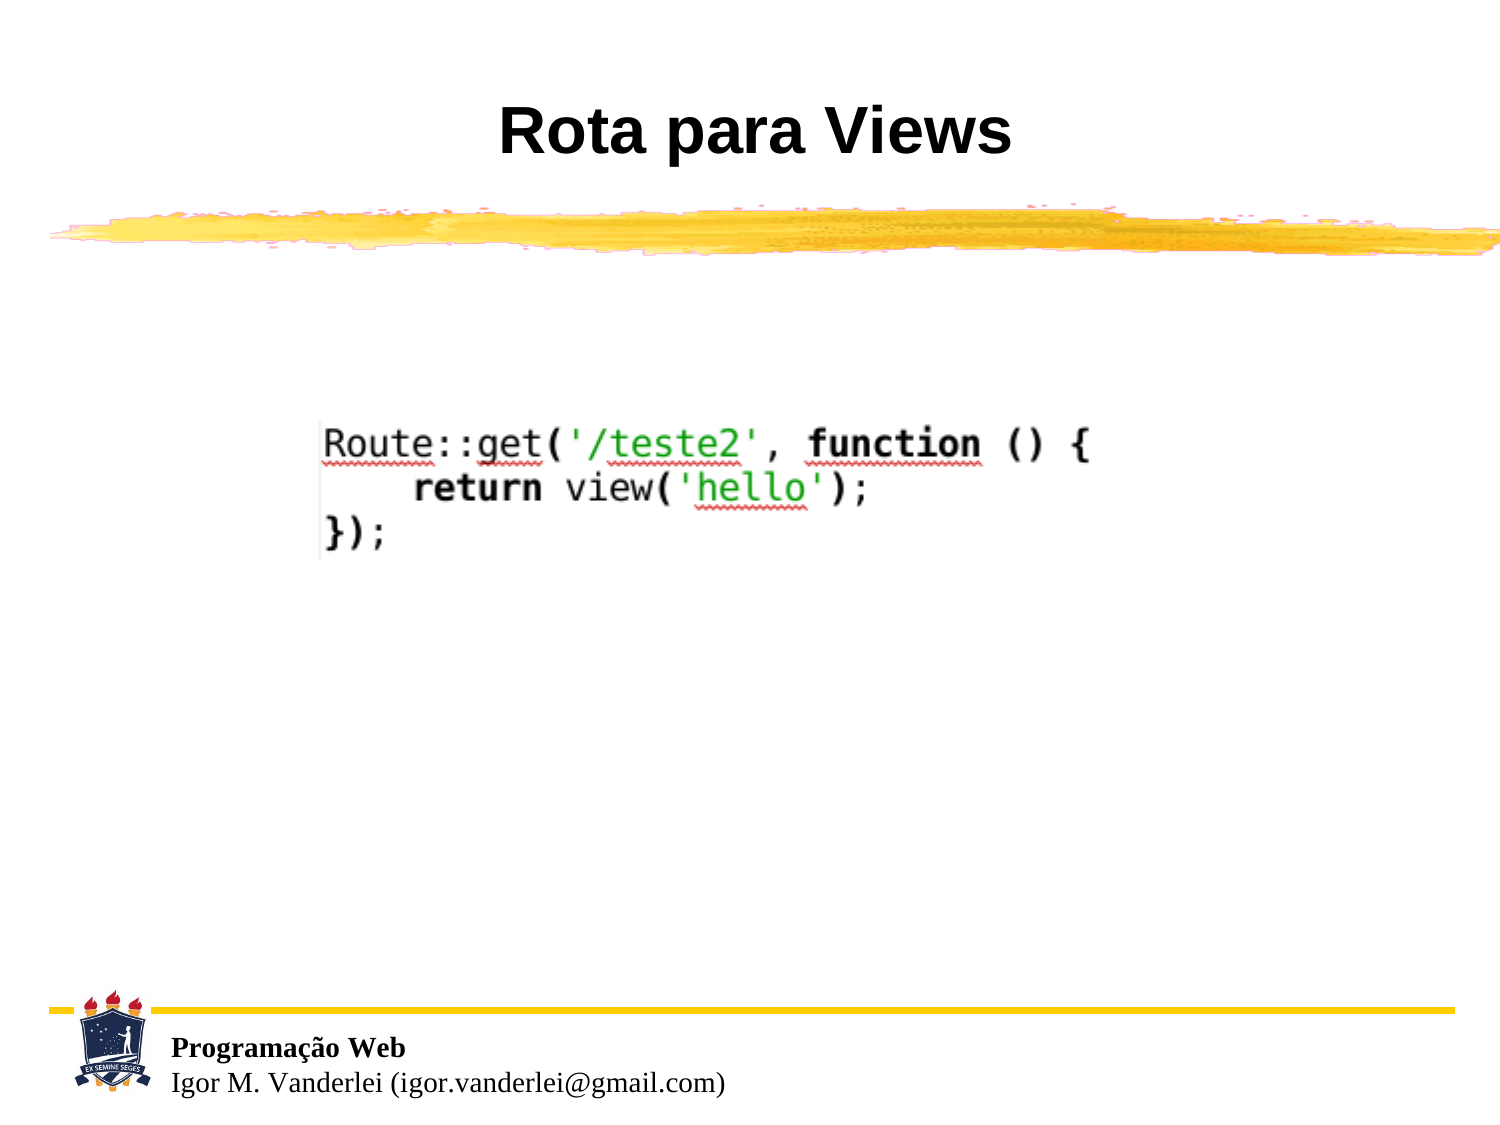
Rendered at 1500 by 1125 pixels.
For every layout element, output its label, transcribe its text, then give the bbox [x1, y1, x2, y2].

picture [318, 421, 1151, 562]
title Rota para Views [24, 54, 1488, 175]
picture [50, 198, 1500, 267]
picture [74, 989, 151, 1093]
